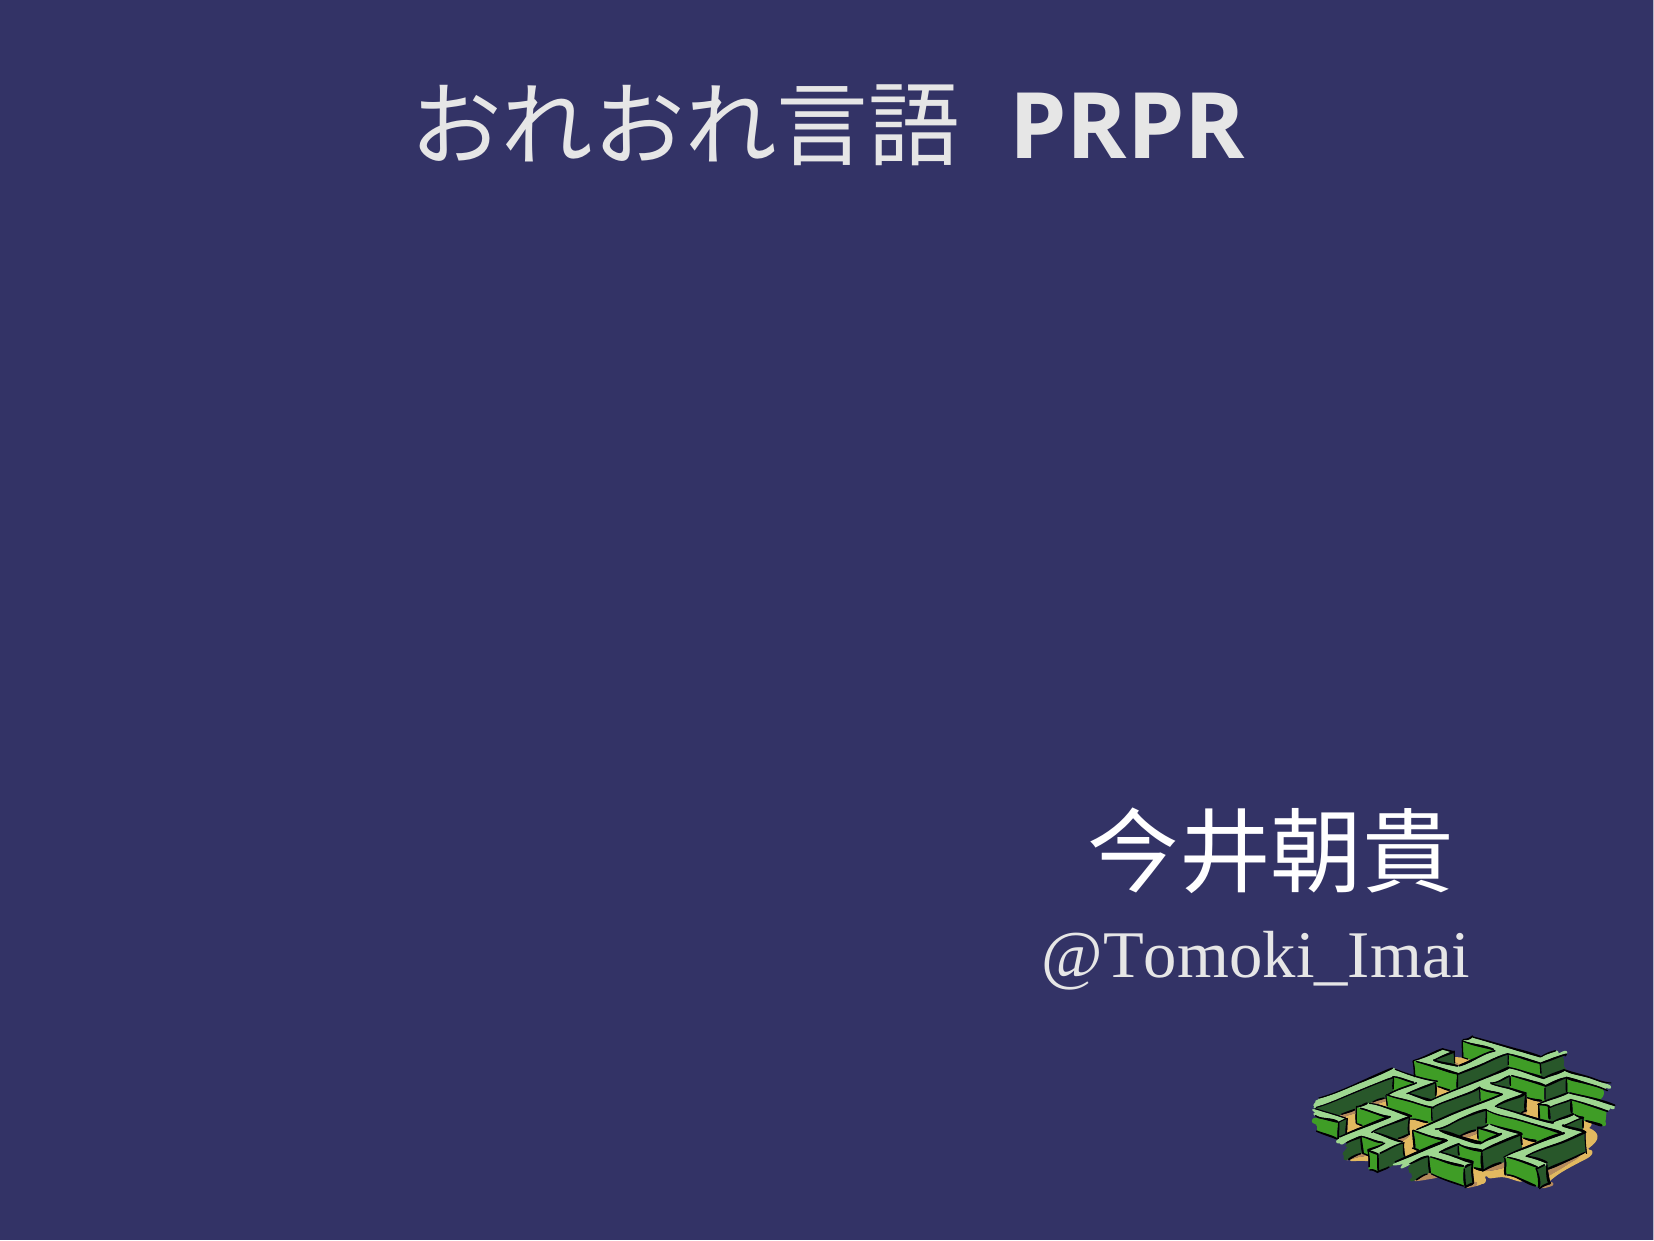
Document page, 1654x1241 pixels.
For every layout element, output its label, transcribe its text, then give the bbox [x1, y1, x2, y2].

subtitle @Tomoki_Imai [825, 562, 1654, 1126]
title おれおれ言語 PRPR [121, 19, 1534, 227]
text_box 今井朝貴 [1087, 787, 1455, 905]
